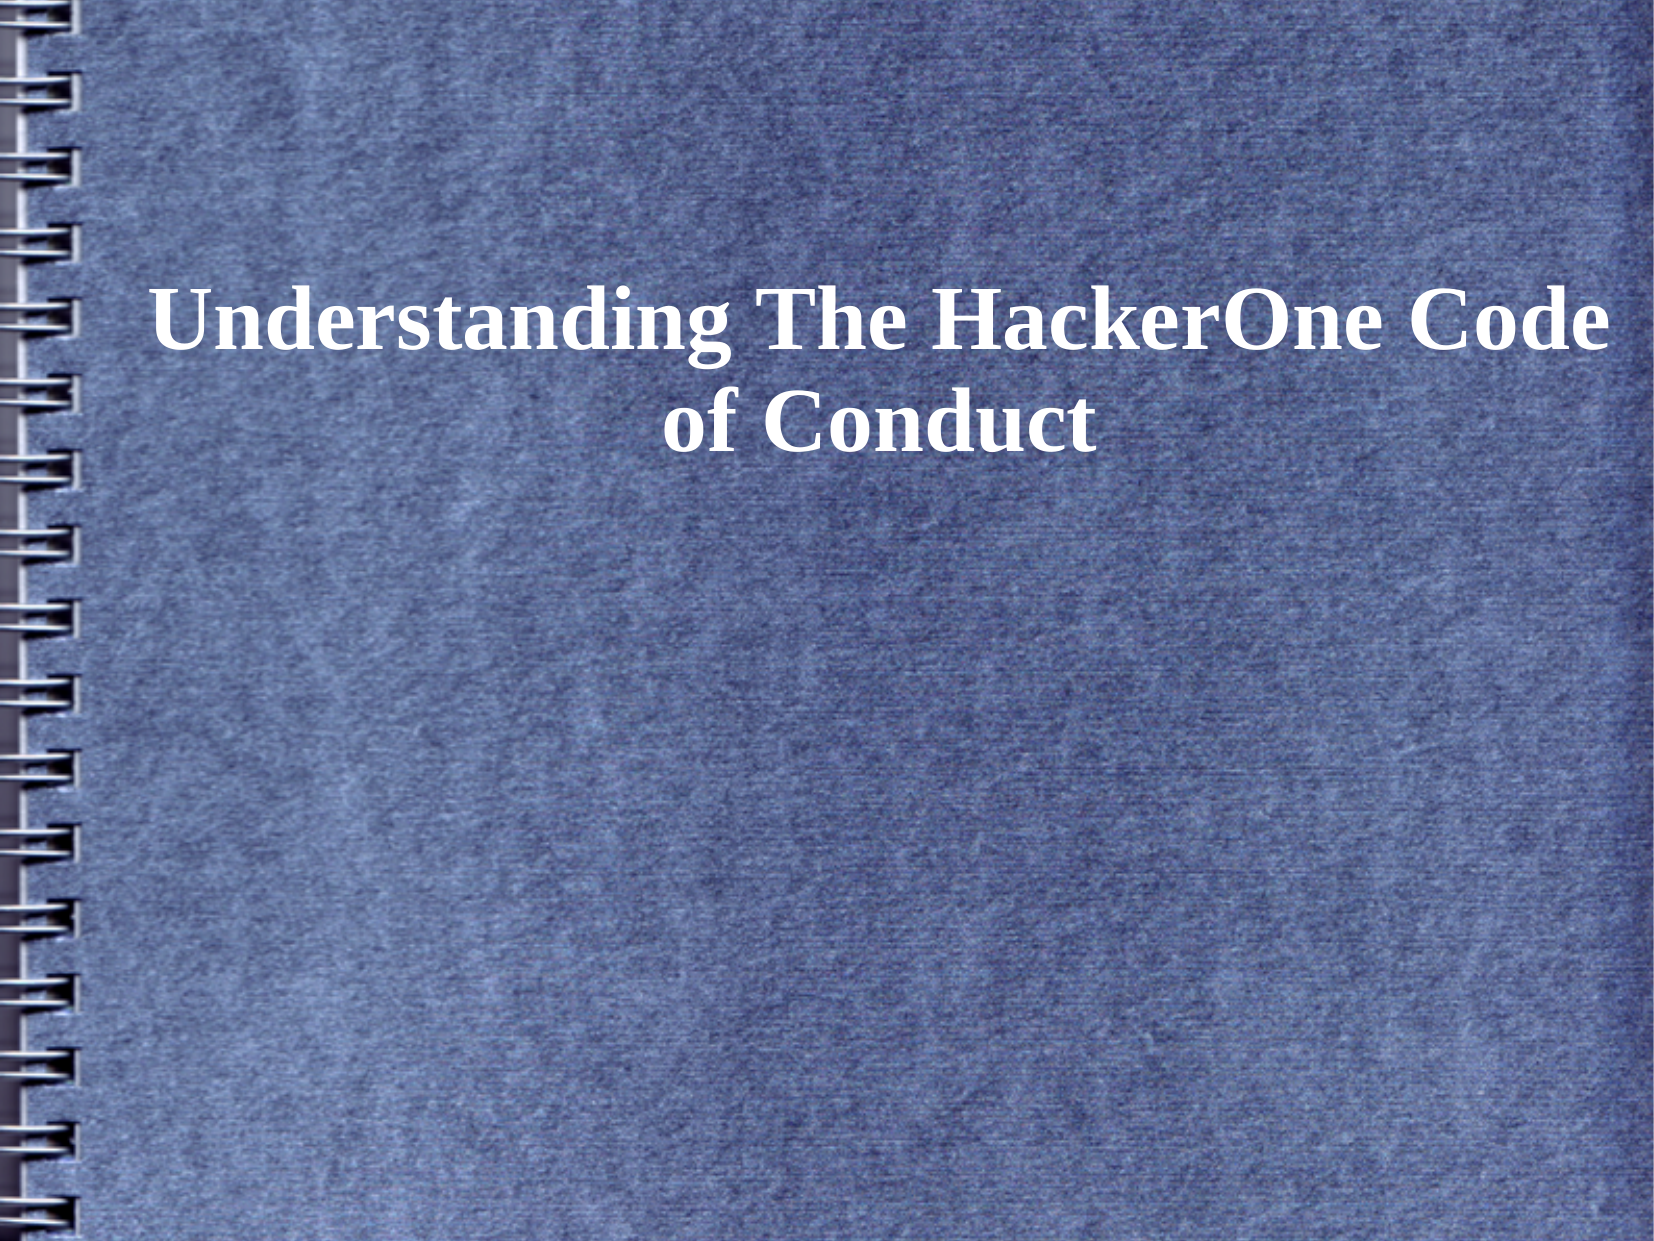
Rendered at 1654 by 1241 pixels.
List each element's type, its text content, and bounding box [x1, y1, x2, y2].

title Understanding The HackerOne Code of Conduct [135, 265, 1625, 473]
picture [0, 0, 1654, 1241]
